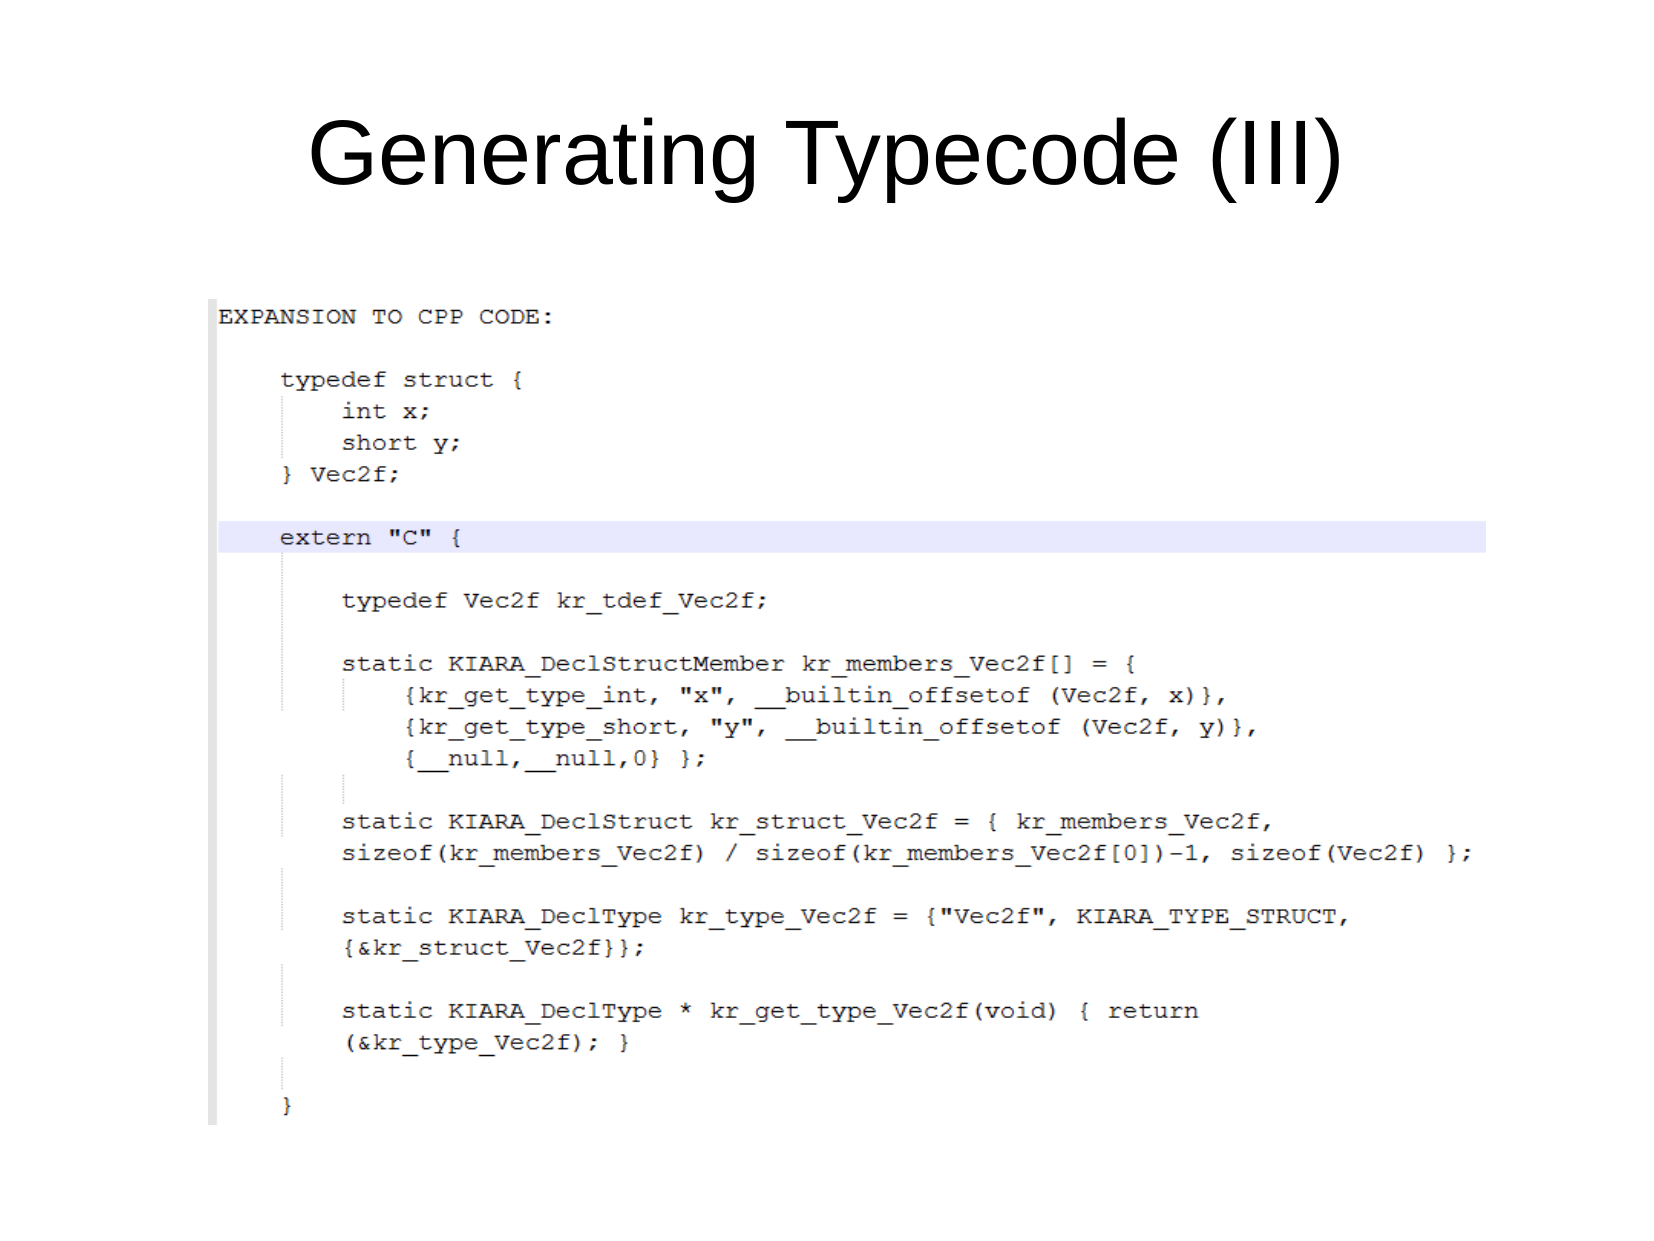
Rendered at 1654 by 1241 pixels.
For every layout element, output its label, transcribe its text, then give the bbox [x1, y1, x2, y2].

picture [208, 299, 1486, 1126]
title Generating Typecode (III) [82, 49, 1571, 257]
